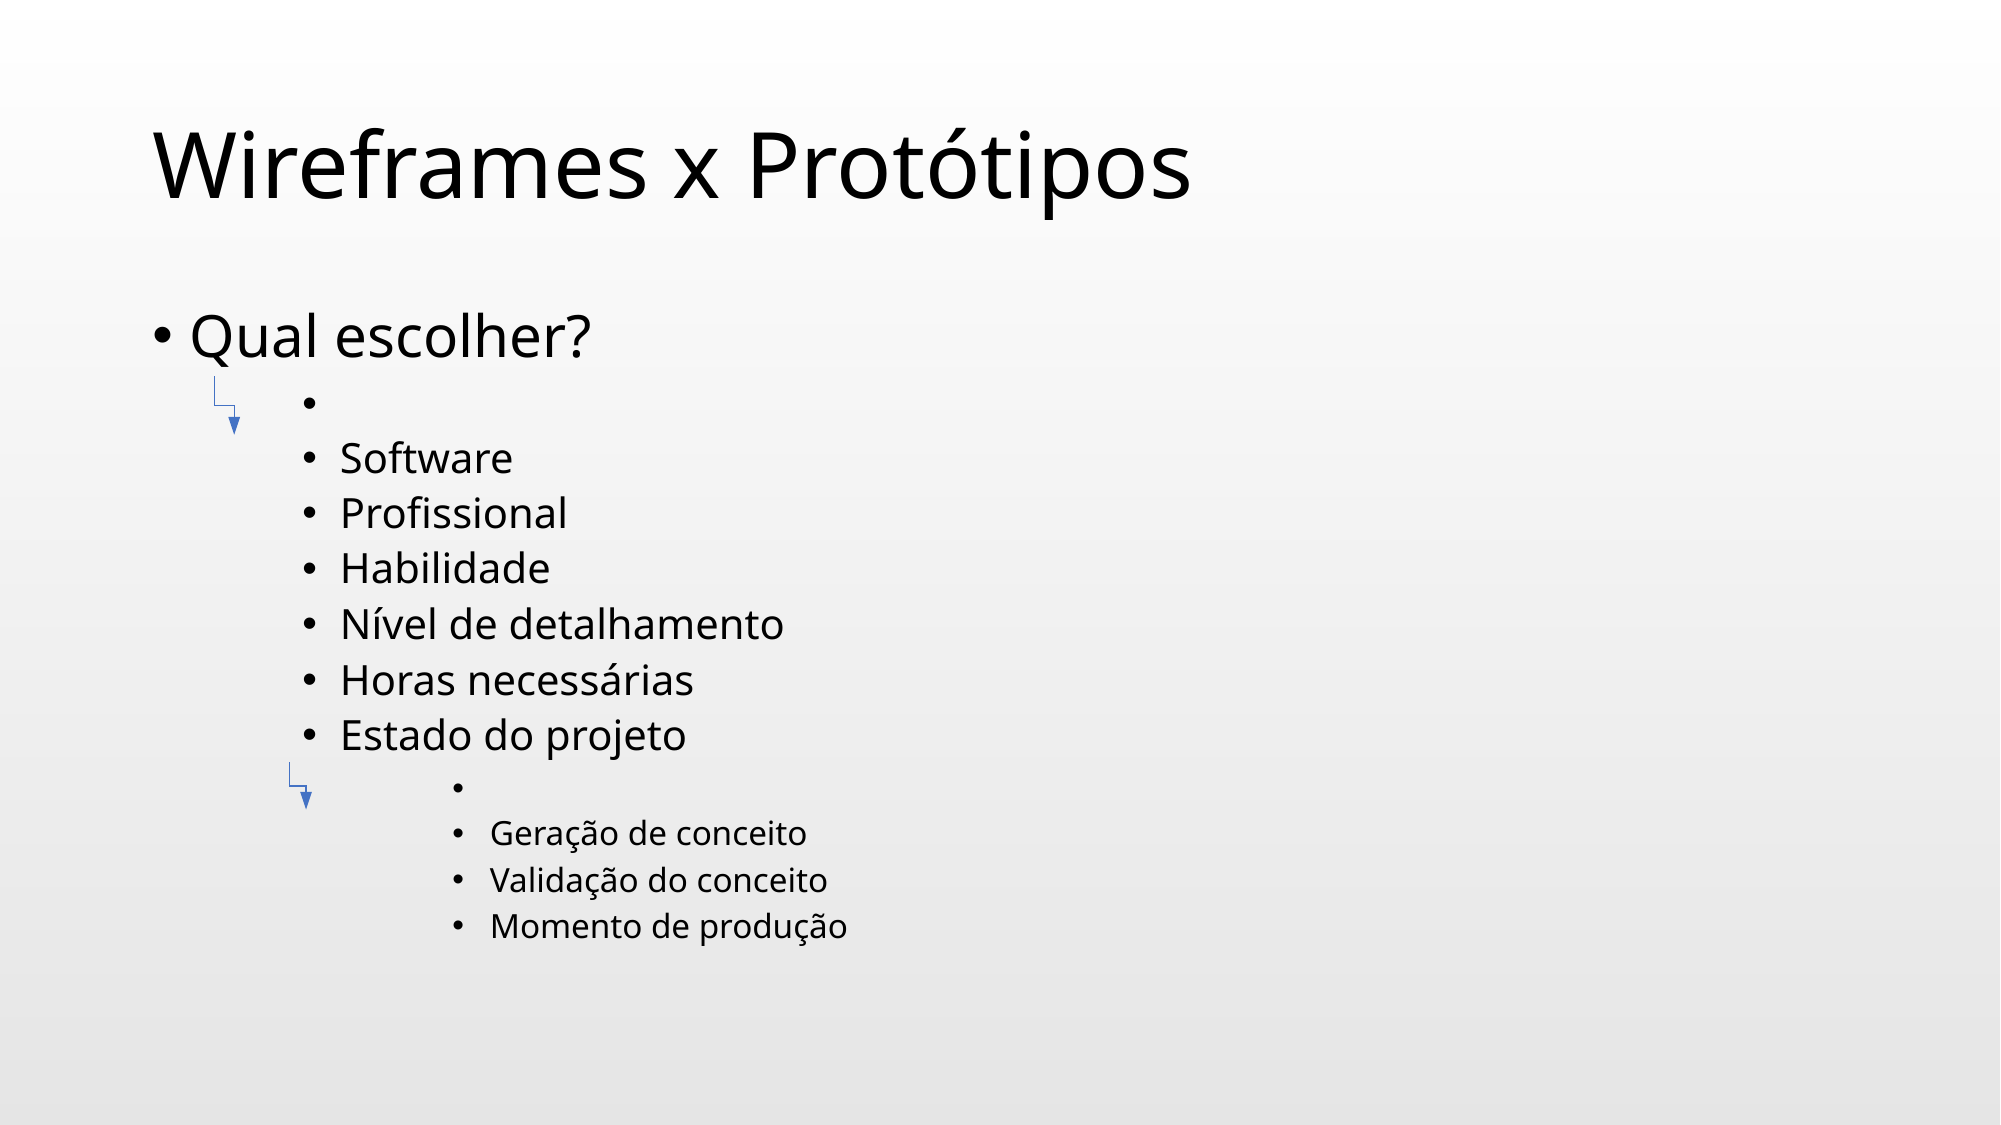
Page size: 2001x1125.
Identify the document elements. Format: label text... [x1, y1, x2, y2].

title Wireframes x Protótipos [137, 59, 1863, 278]
list Qual escolher? Software Profissional Habilidade Nível de detalhamento Horas necessárias Estado do projeto Geração de conceito Validação do conceito Momento de produção [137, 299, 1863, 1014]
